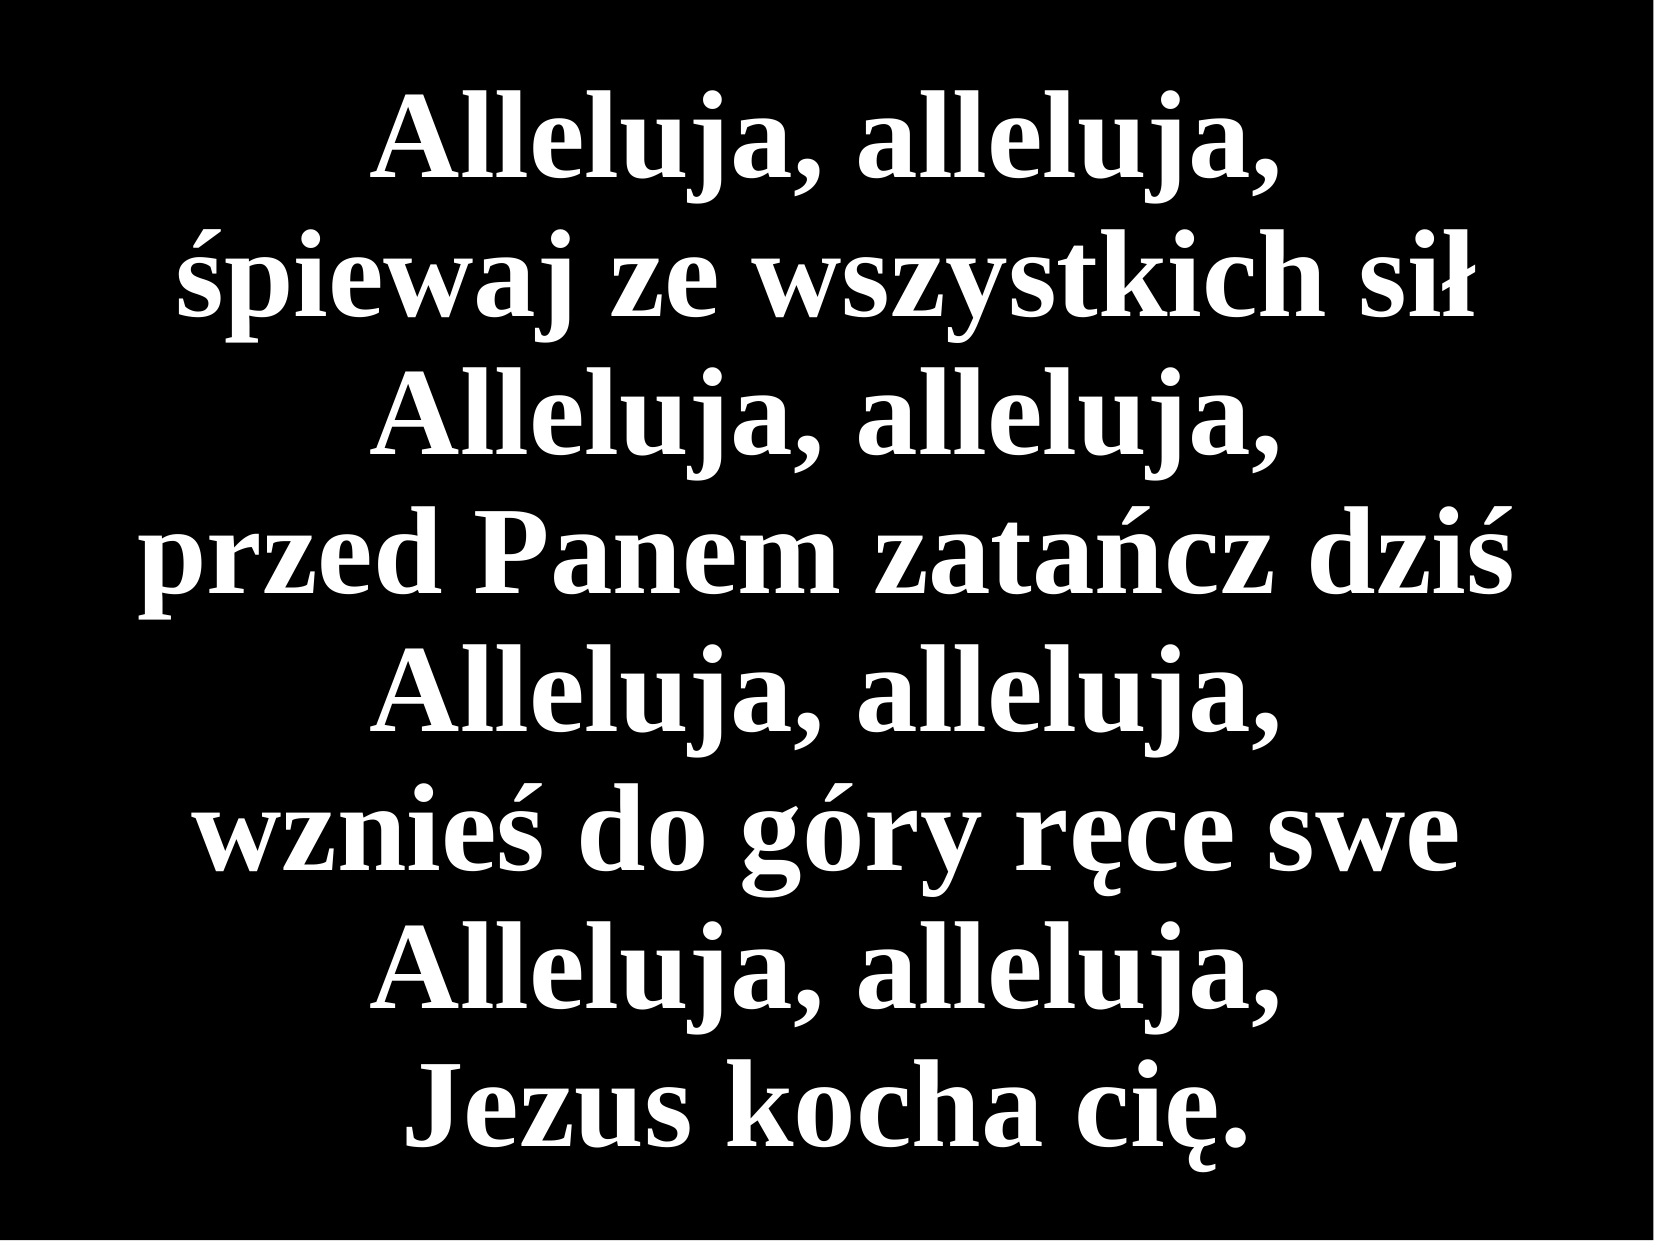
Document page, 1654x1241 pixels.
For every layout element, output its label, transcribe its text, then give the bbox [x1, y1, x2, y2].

title Alleluja, alleluja, śpiewaj ze wszystkich sił Alleluja, alleluja, przed Panem zatańcz dziś Alleluja, alleluja, wznieś do góry ręce swe Alleluja, alleluja, Jezus kocha cię. [0, 0, 1654, 1241]
